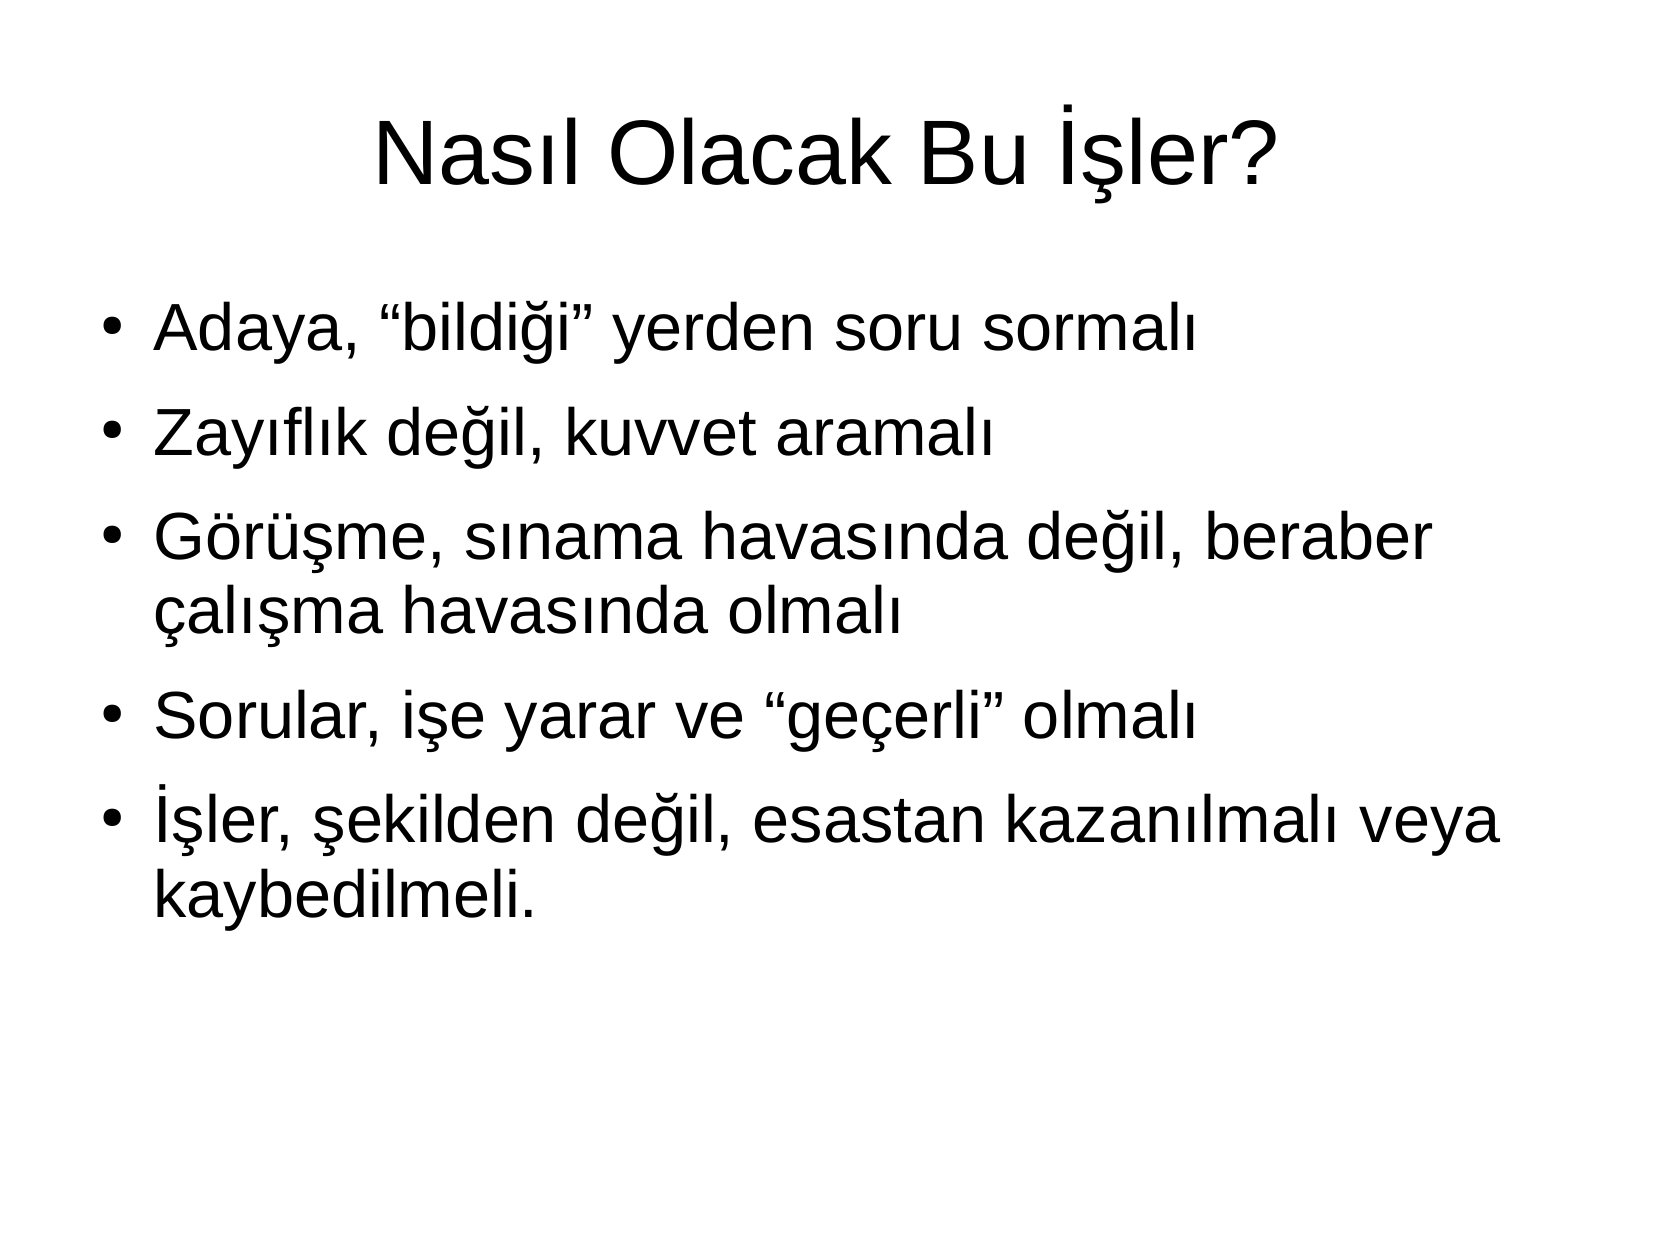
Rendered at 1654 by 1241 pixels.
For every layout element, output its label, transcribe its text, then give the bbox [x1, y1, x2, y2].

list Adaya, “bildiği” yerden soru sormalı Zayıflık değil, kuvvet aramalı Görüşme, sınama havasında değil, beraber çalışma havasında olmalı Sorular, işe yarar ve “geçerli” olmalı İşler, şekilden değil, esastan kazanılmalı veya kaybedilmeli. [82, 290, 1571, 1109]
title Nasıl Olacak Bu İşler? [82, 49, 1571, 257]
